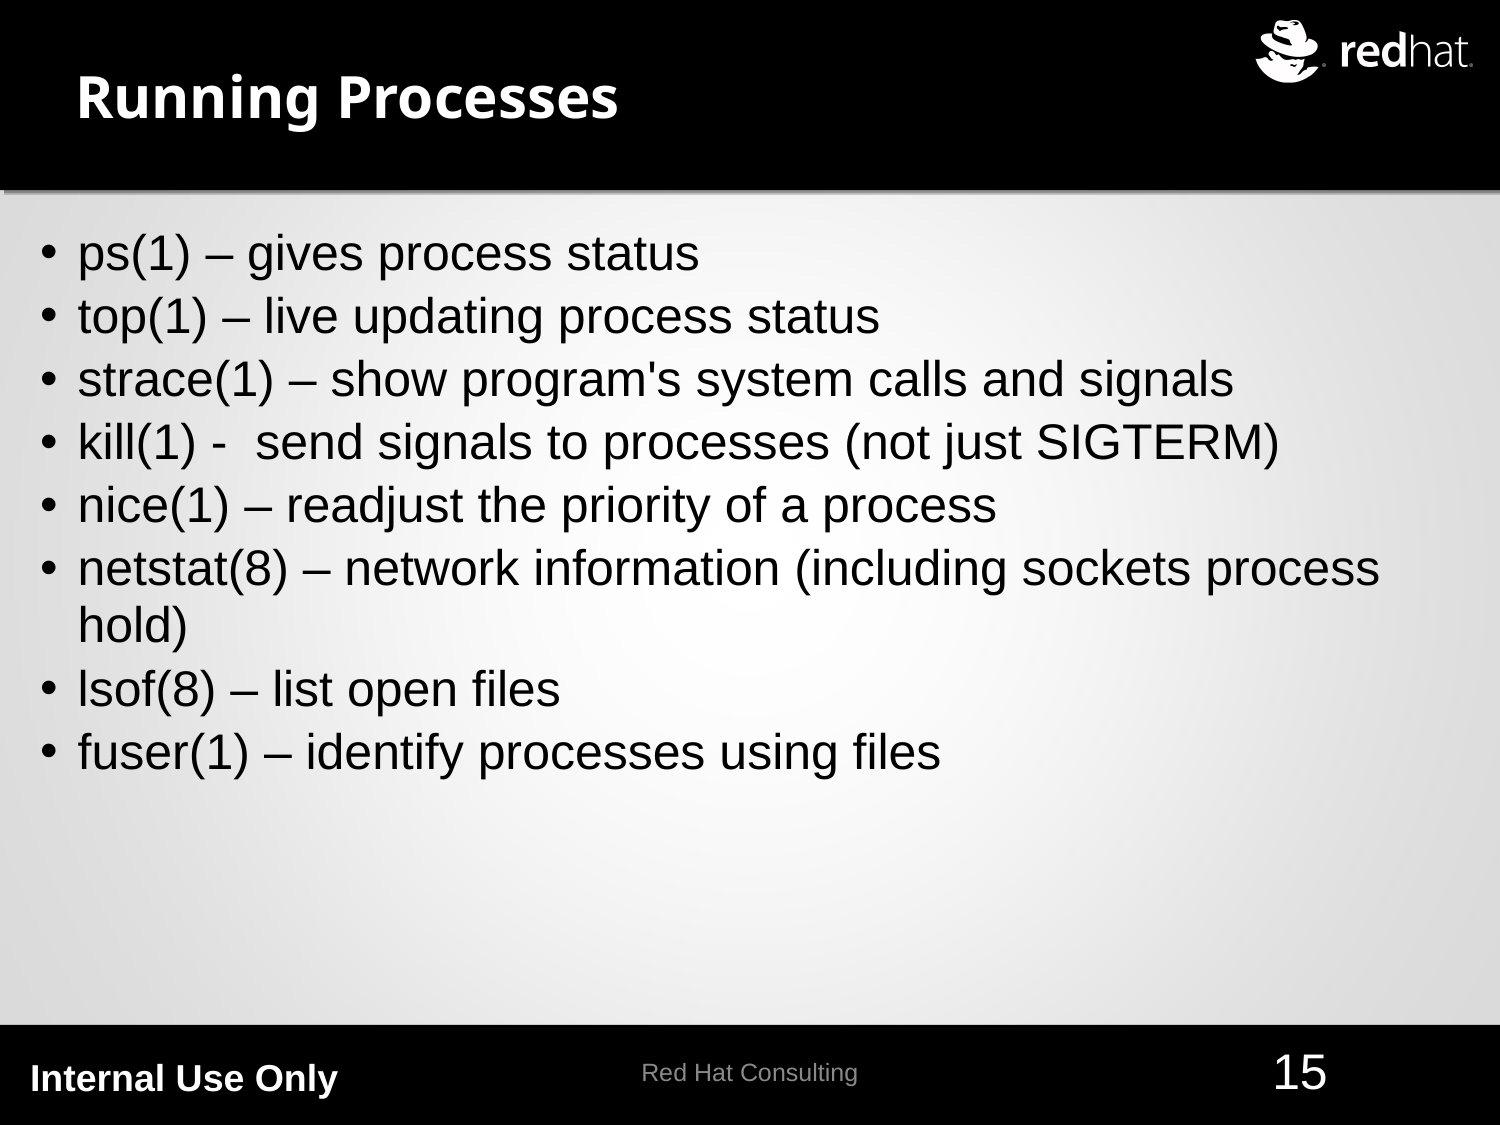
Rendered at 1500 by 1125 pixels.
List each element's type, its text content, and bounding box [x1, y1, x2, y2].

text_box <number> [1257, 1042, 1426, 1103]
picture [0, 191, 1500, 1024]
list ps(1) – gives process status top(1) – live updating process status strace(1) – show program's system calls and signals kill(1) - send signals to processes (not just SIGTERM) nice(1) – readjust the priority of a process netstat(8) – network information (including sockets process hold) lsof(8) – list open files fuser(1) – identify processes using files [24, 216, 1471, 992]
picture [1254, 12, 1476, 88]
title Running Processes [0, 0, 1234, 191]
text_box Red Hat Consulting [512, 1042, 988, 1103]
